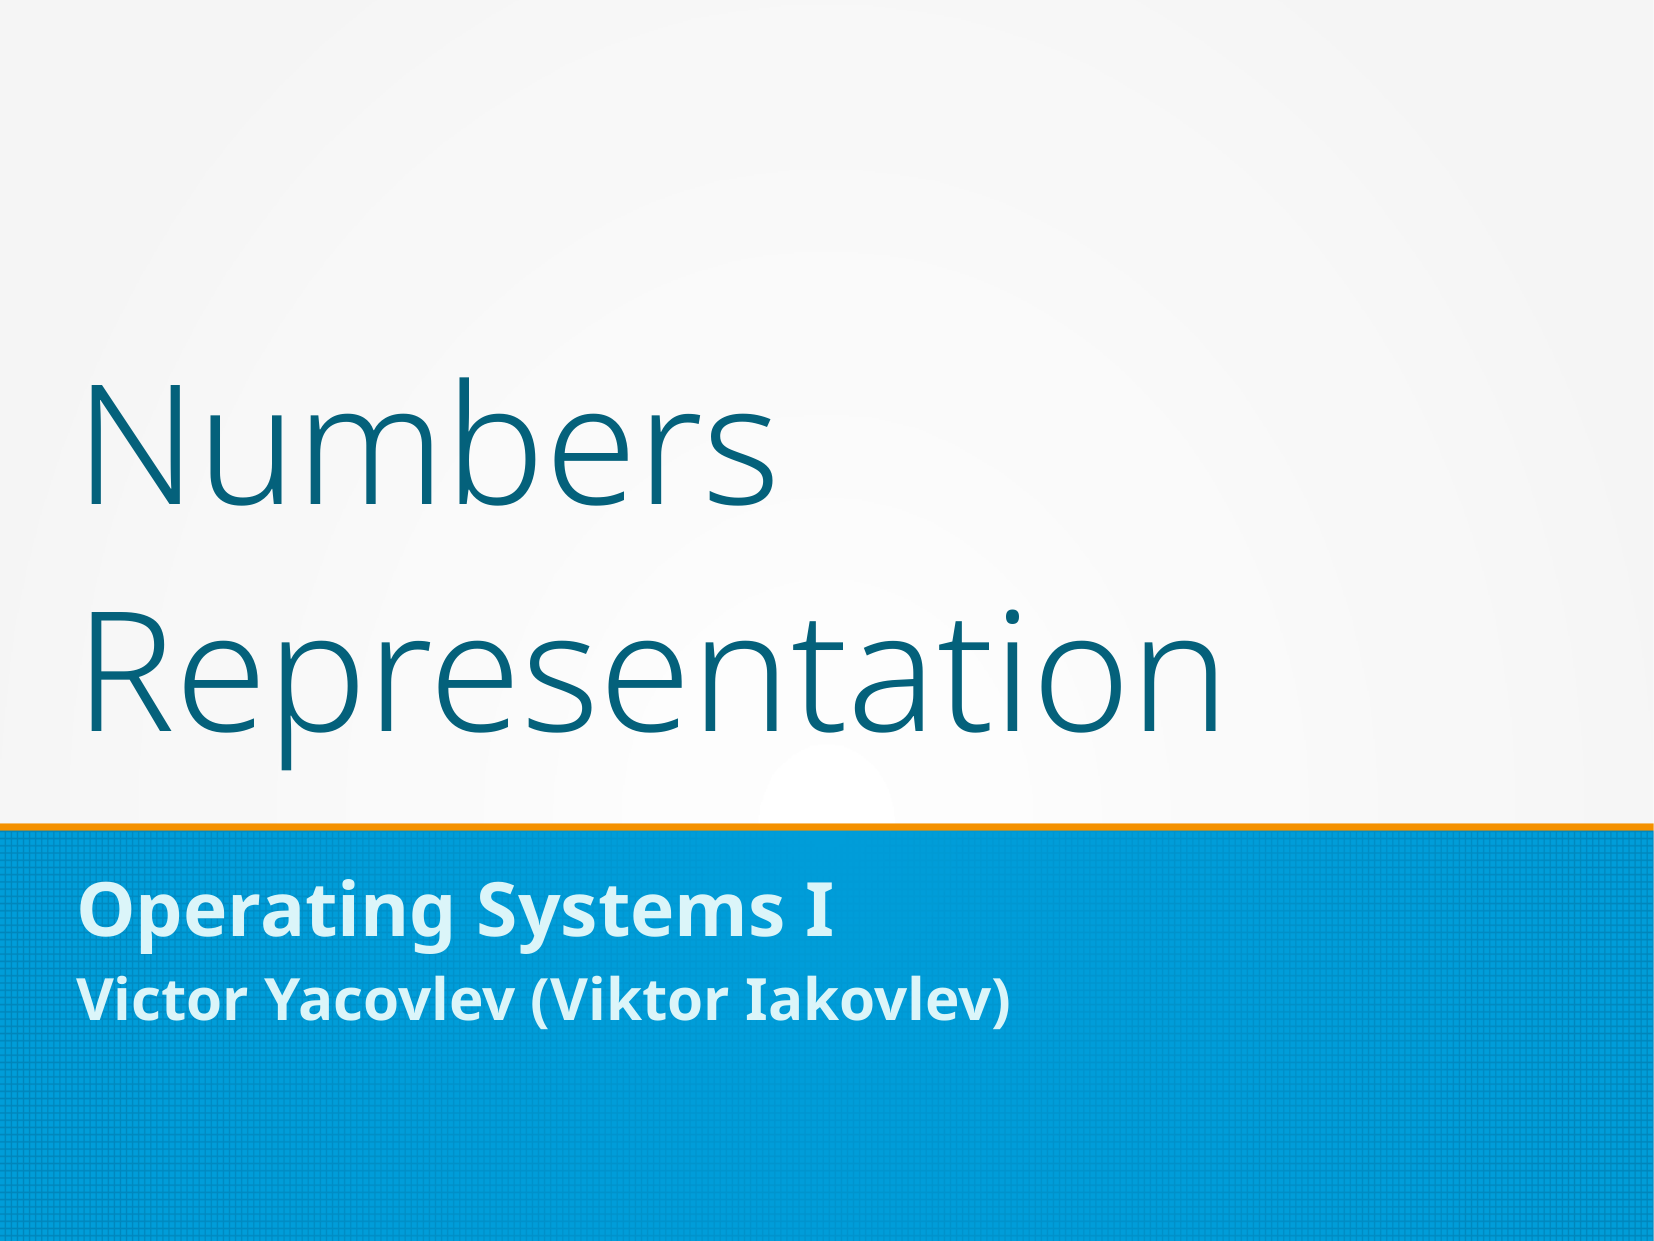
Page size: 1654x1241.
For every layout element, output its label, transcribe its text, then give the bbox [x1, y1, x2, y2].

subtitle Operating Systems I Victor Yacovlev (Viktor Iakovlev) [76, 855, 1564, 1111]
picture [0, 0, 1654, 830]
title Numbers Representation [75, 49, 1564, 781]
